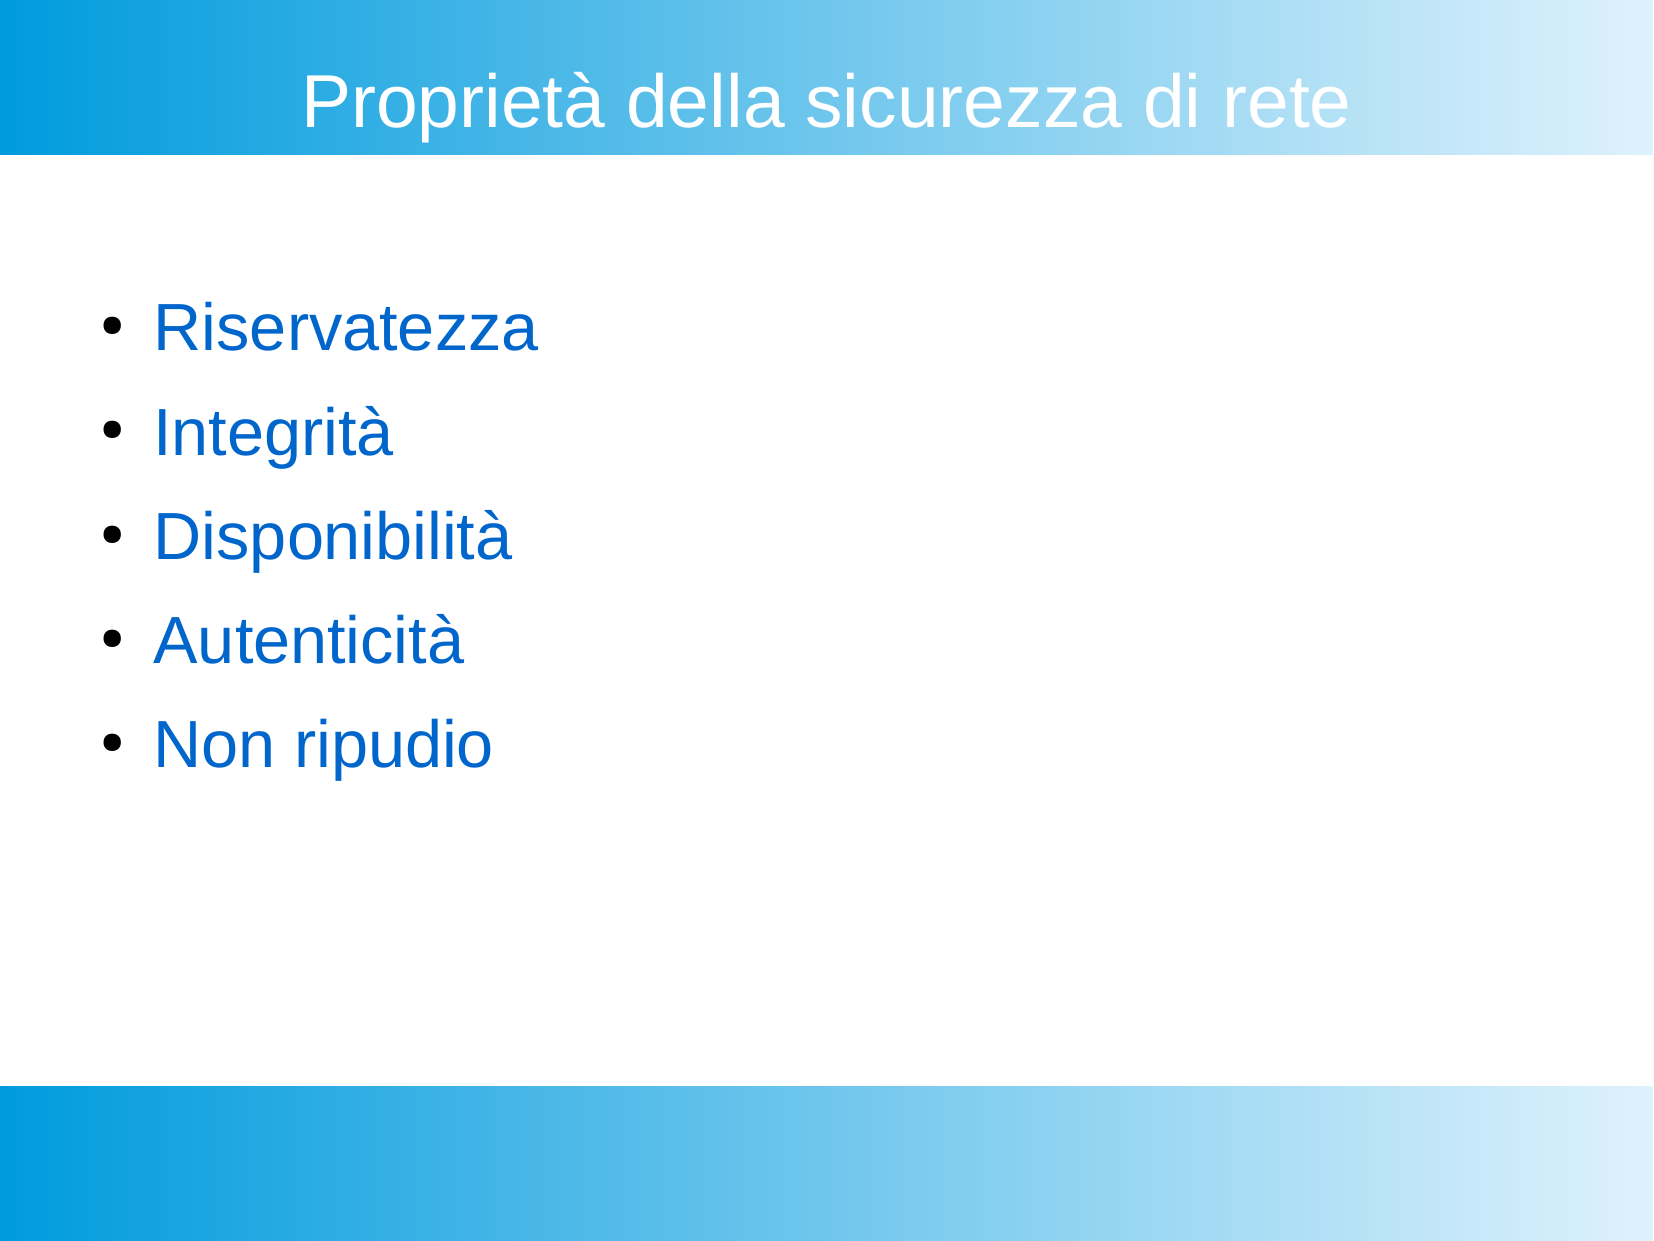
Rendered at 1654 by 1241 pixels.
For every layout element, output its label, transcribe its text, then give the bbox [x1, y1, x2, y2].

title Proprietà della sicurezza di rete [82, 49, 1571, 155]
list Riservatezza Integrità Disponibilità Autenticità Non ripudio [82, 290, 1571, 1010]
